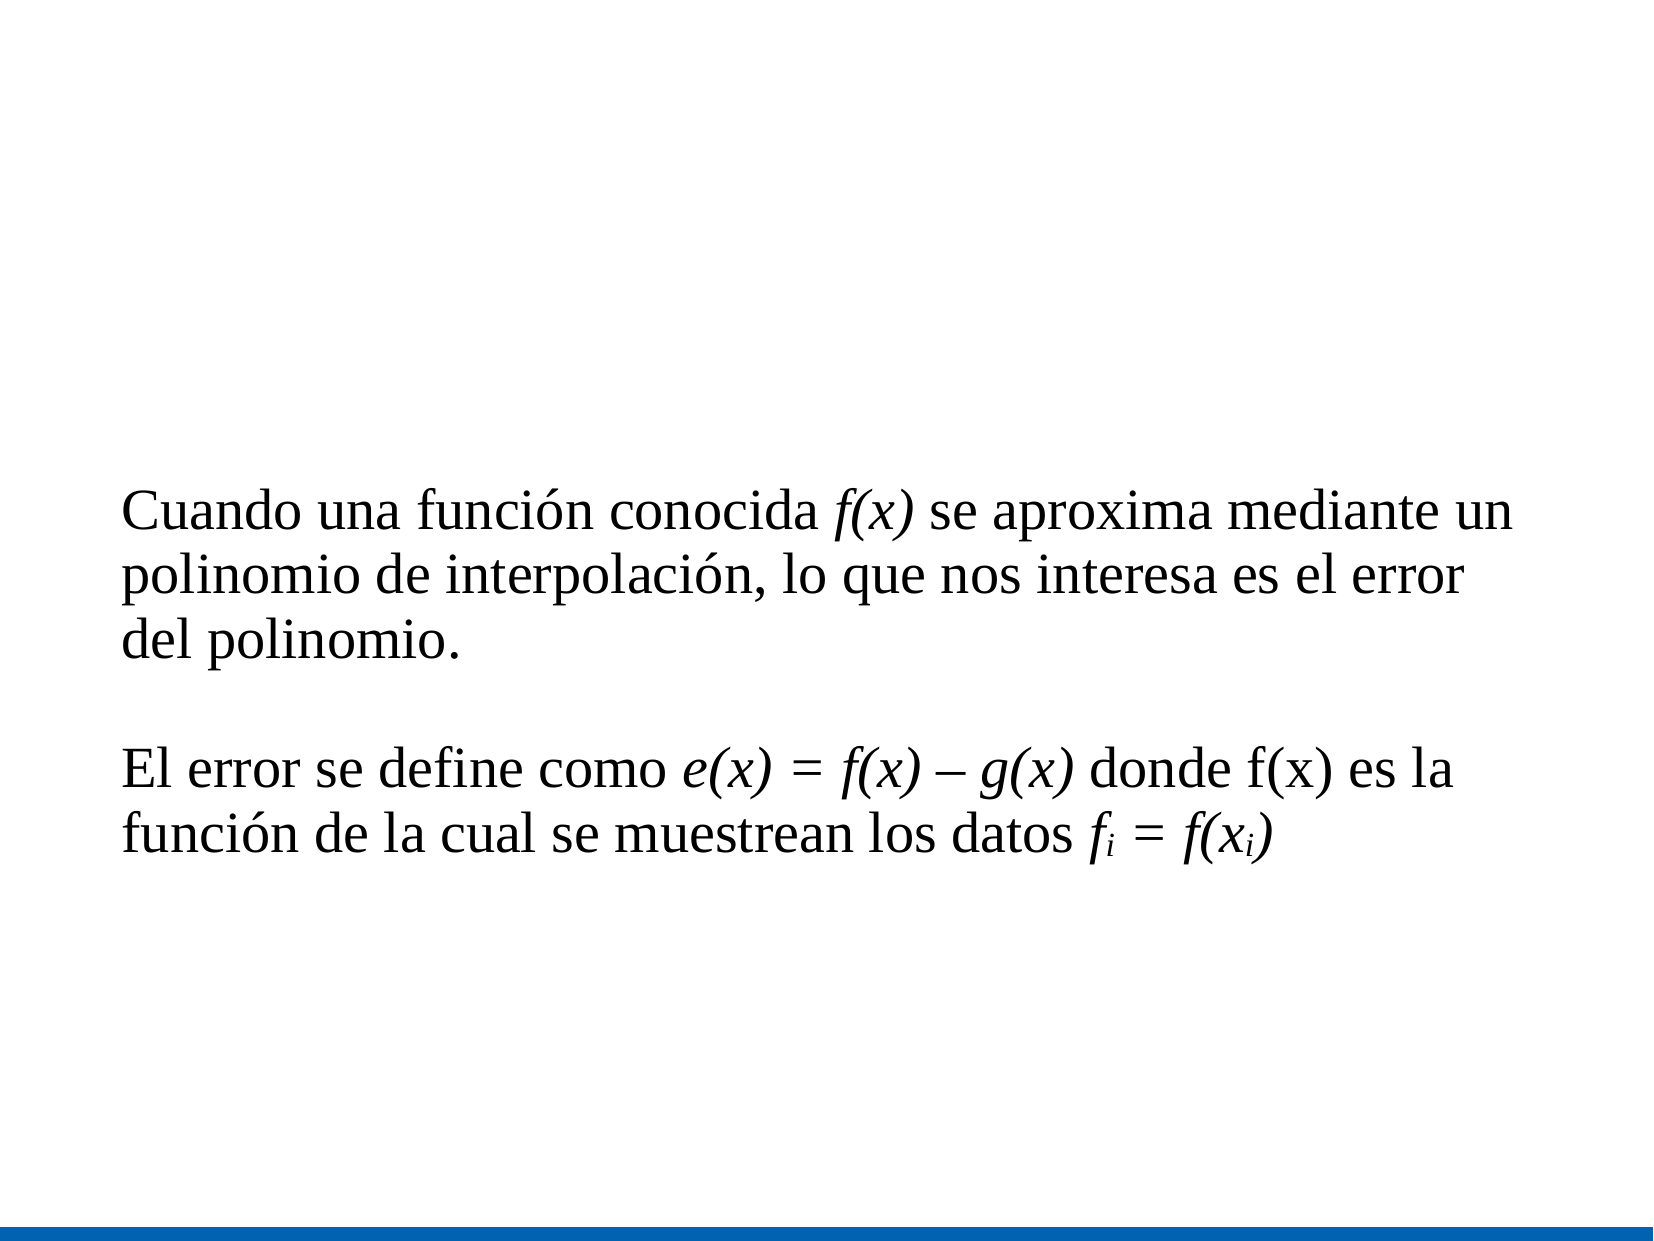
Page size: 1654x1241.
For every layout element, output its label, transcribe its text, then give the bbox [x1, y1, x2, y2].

subtitle Cuando una función conocida f(x) se aproxima mediante un polinomio de interpolación, lo que nos interesa es el error del polinomio. El error se define como e(x) = f(x) – g(x) donde f(x) es la función de la cual se muestrean los datos fi = f(xi) [121, 344, 1533, 1127]
